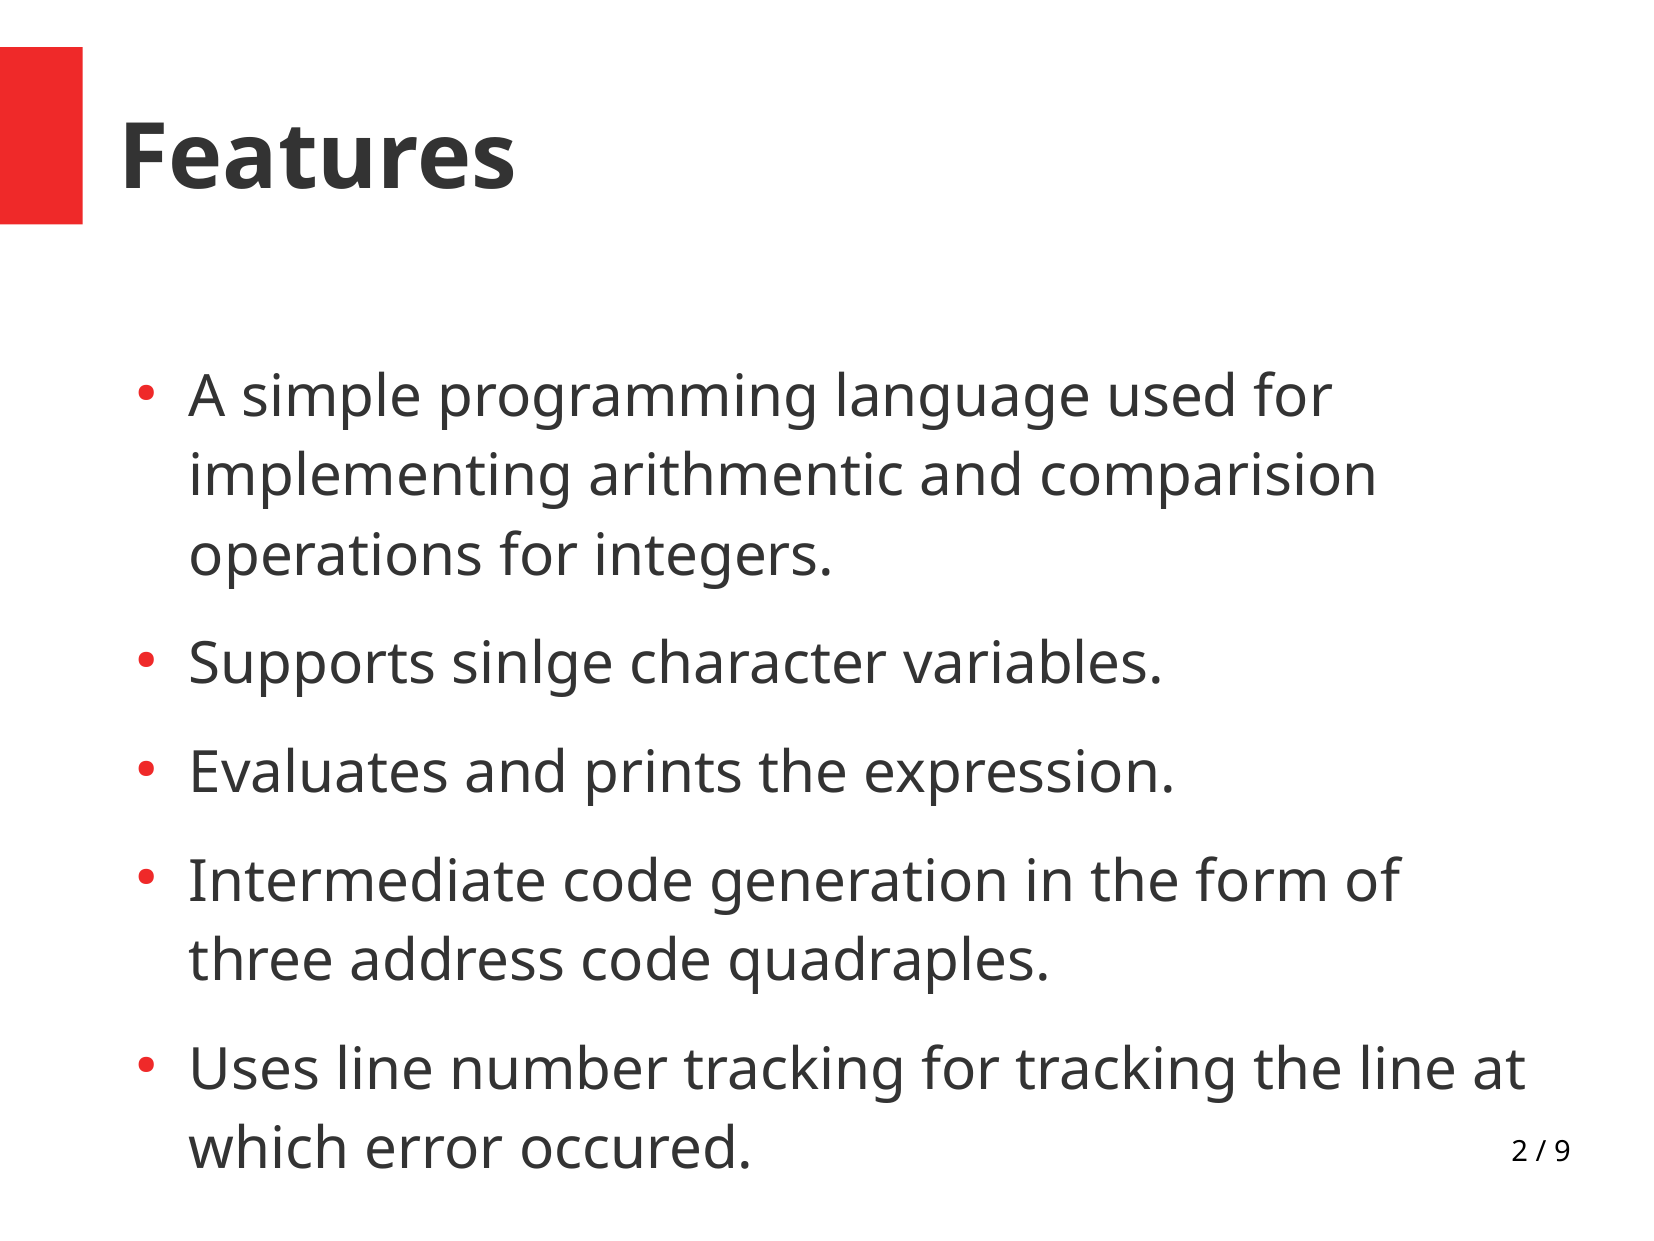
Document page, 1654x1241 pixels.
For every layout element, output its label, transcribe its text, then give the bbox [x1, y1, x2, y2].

title Features [118, 49, 1571, 257]
list A simple programming language used for implementing arithmentic and comparision operations for integers. Supports sinlge character variables. Evaluates and prints the expression. Intermediate code generation in the form of three address code quadraples. Uses line number tracking for tracking the line at which error occured. [118, 354, 1536, 1074]
